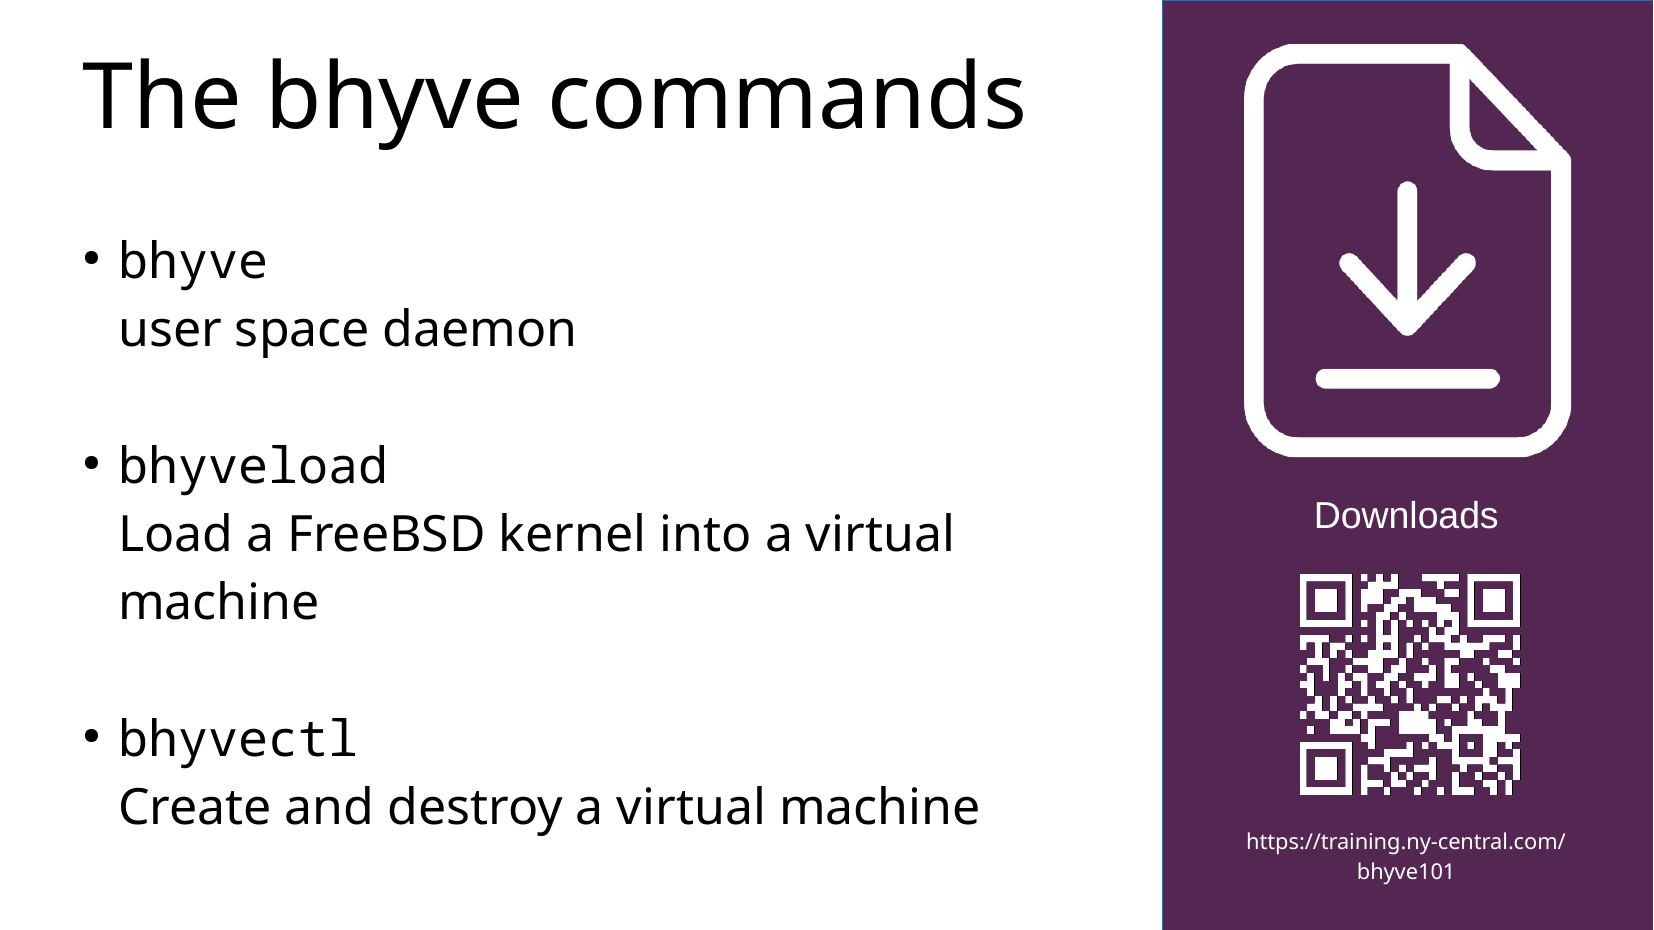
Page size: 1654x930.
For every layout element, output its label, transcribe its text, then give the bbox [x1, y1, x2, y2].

text_box https://training.ny-central.com/bhyve101 [1200, 819, 1613, 930]
picture [1268, 543, 1550, 826]
text_box Downloads [1237, 487, 1576, 638]
title The bhyve commands [82, 37, 1571, 150]
subtitle bhyve user space daemon bhyveload Load a FreeBSD kernel into a virtual machine bhyvectl Create and destroy a virtual machine [82, 224, 1126, 825]
picture [1200, 44, 1613, 458]
text_box [1162, 0, 1653, 930]
